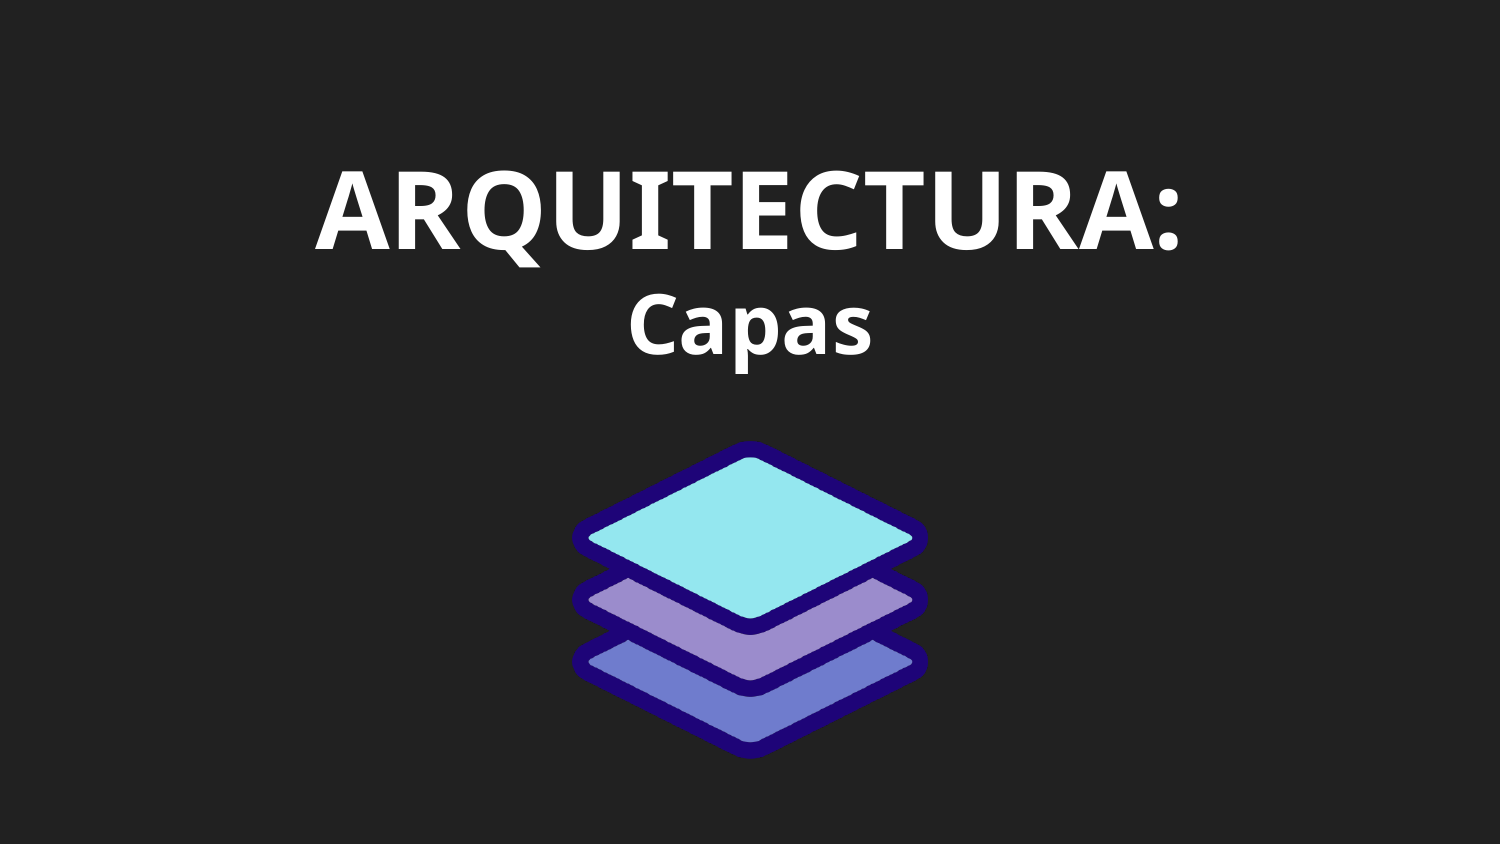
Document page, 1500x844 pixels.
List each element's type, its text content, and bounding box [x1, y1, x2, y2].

title ARQUITECTURA: Capas [51, 49, 1449, 387]
picture [572, 421, 928, 778]
